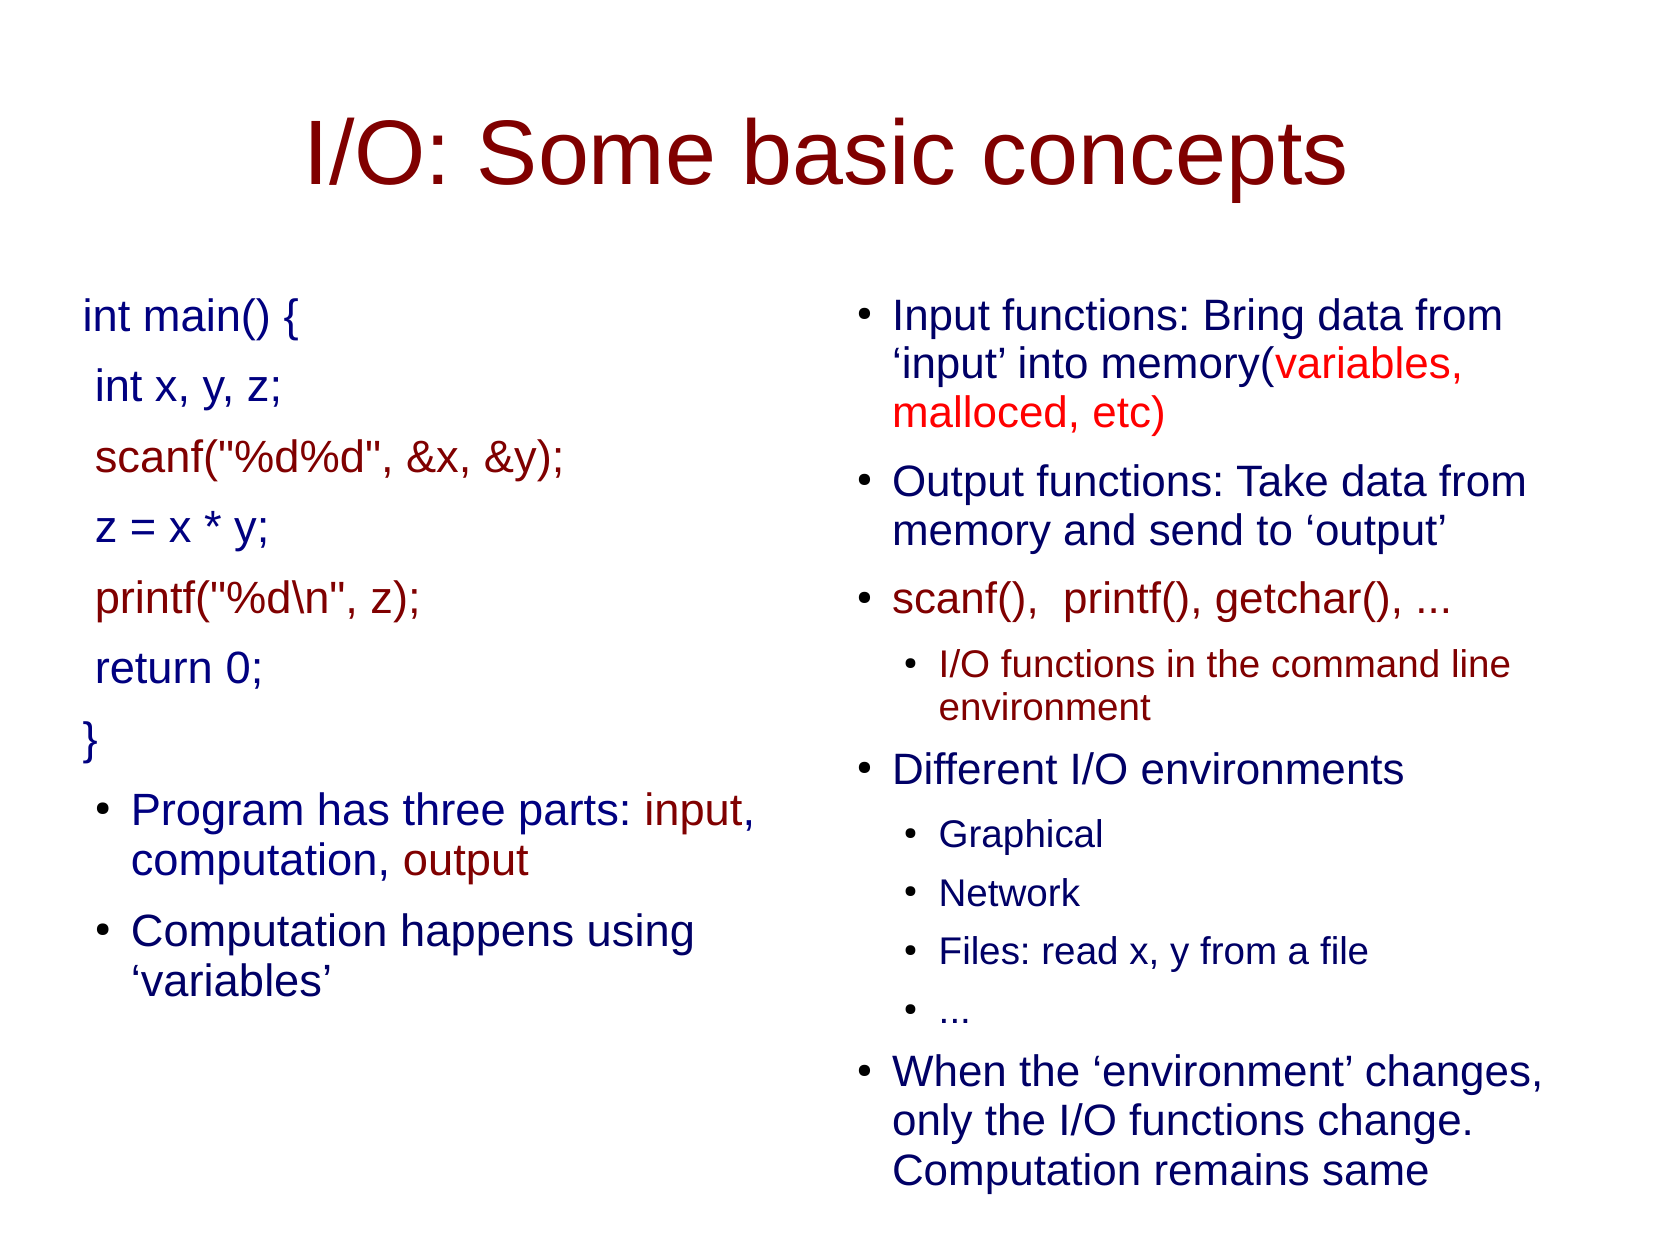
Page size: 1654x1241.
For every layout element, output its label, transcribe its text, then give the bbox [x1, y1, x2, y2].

list Input functions: Bring data from ‘input’ into memory(variables, malloced, etc) Output functions: Take data from memory and send to ‘output’ scanf(), printf(), getchar(), ... I/O functions in the command line environment Different I/O environments Graphical Network Files: read x, y from a file ... When the ‘environment’ changes, only the I/O functions change. Computation remains same [845, 290, 1630, 1205]
list int main() { int x, y, z; scanf("%d%d", &x, &y); z = x * y; printf("%d\n", z); return 0; } Program has three parts: input, computation, output Computation happens using ‘variables’ [82, 290, 809, 1010]
title I/O: Some basic concepts [82, 49, 1571, 257]
